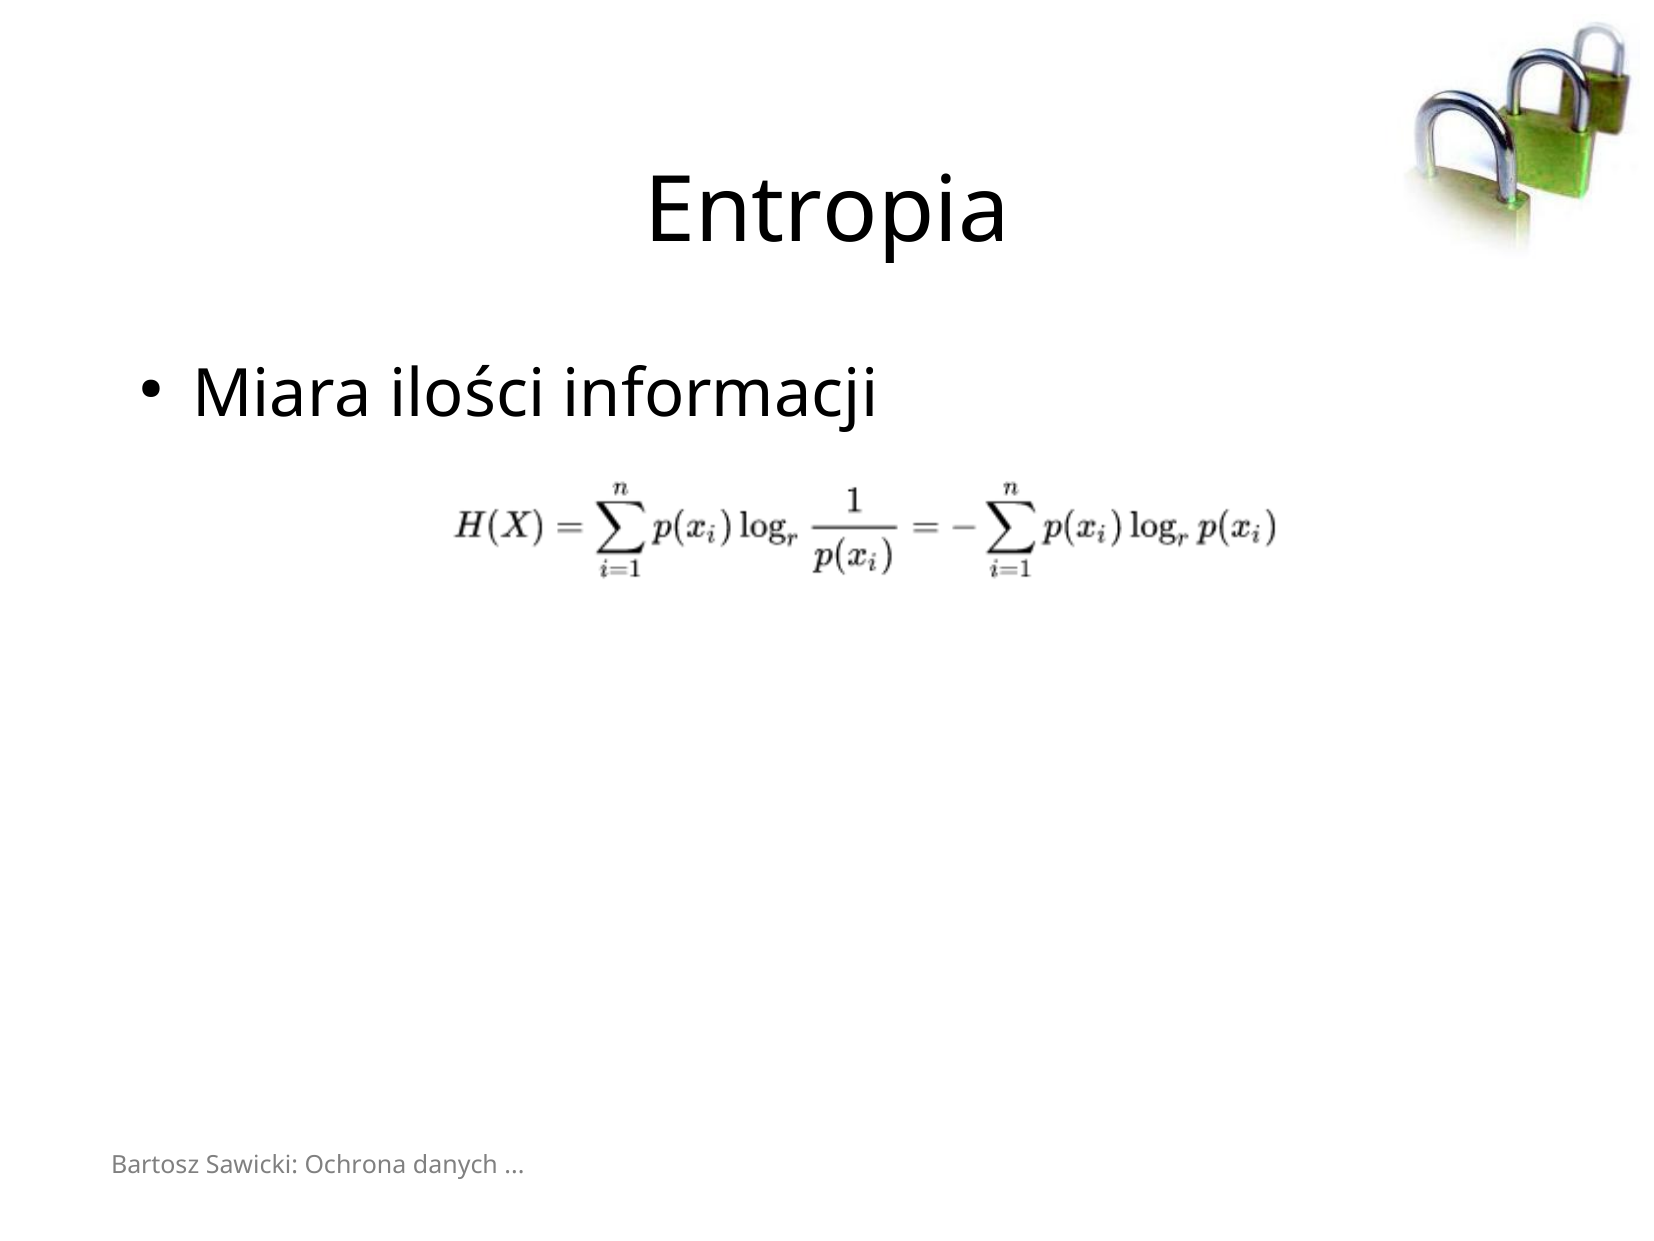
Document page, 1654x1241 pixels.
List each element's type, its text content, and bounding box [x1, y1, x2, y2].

picture [446, 474, 1287, 593]
list Miara ilości informacji [121, 344, 1534, 1065]
title Entropia [121, 102, 1534, 310]
picture [1385, 14, 1640, 266]
